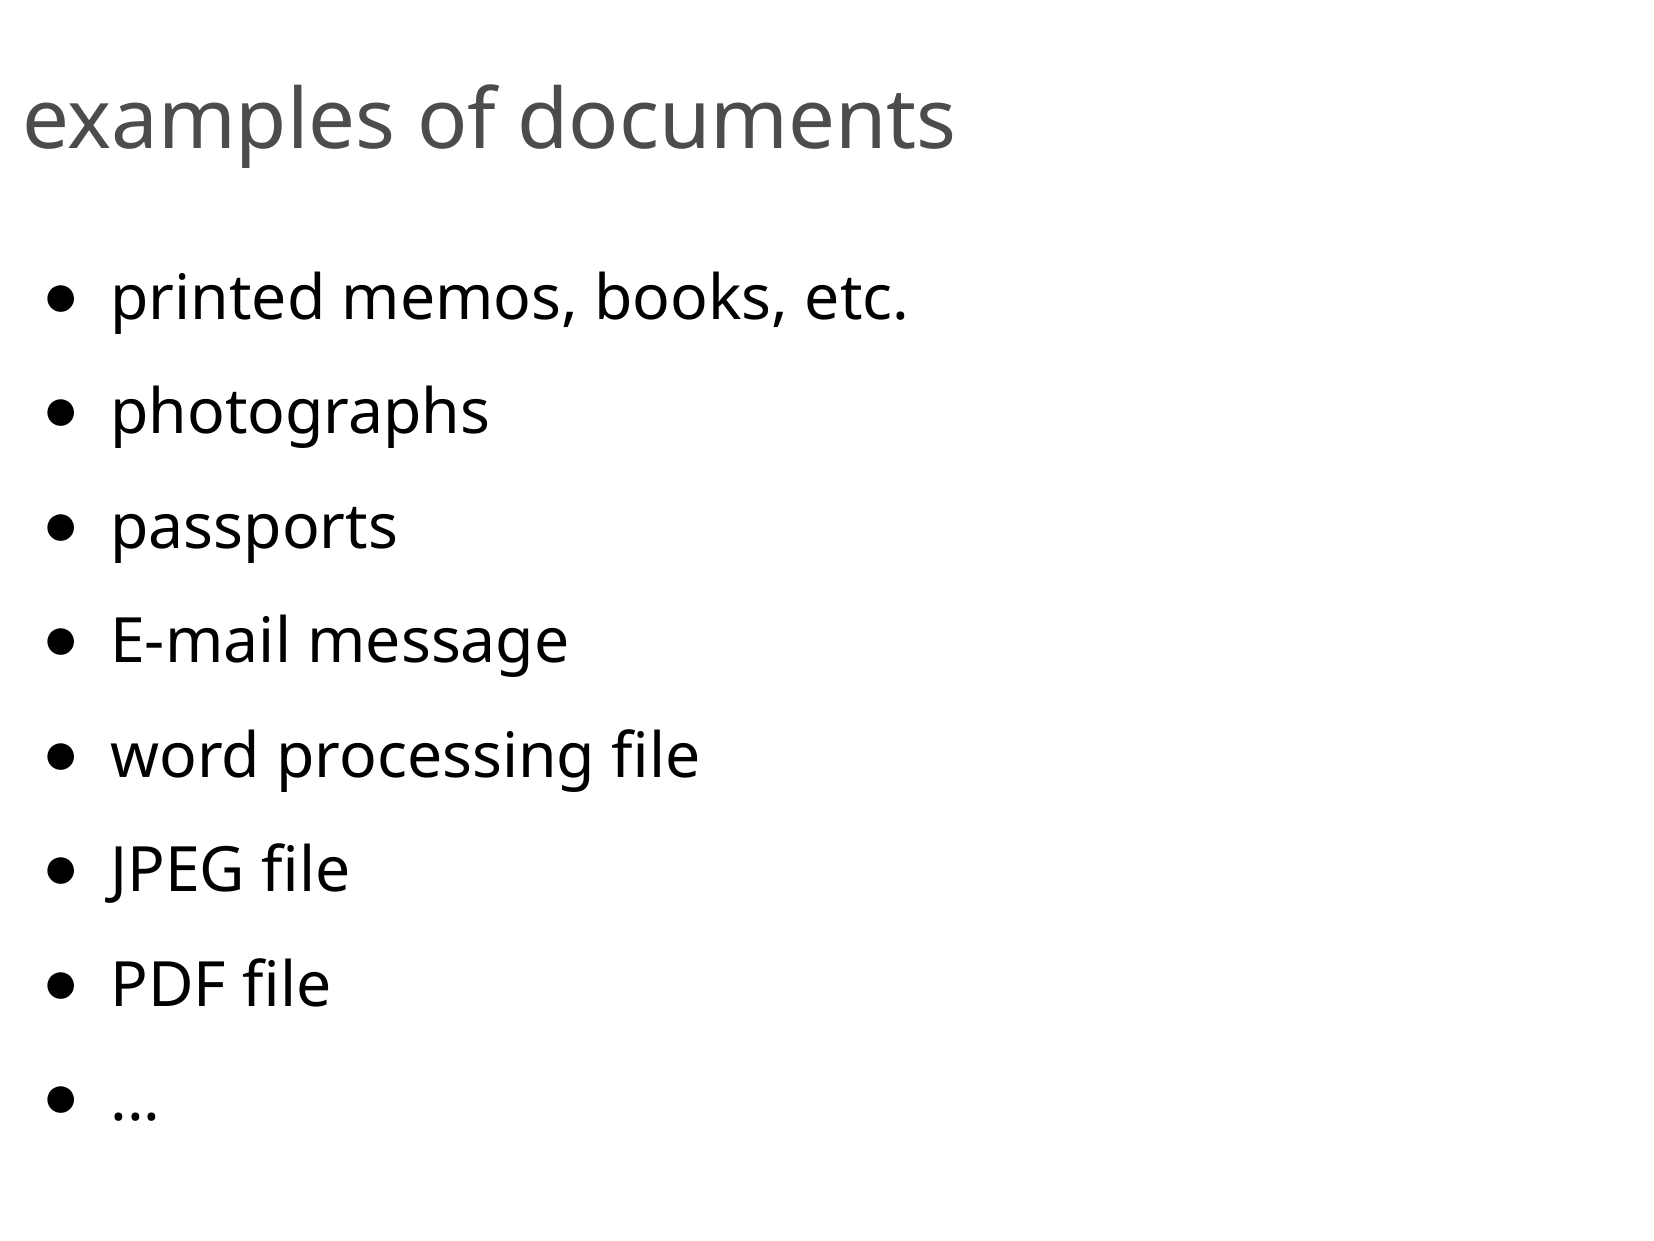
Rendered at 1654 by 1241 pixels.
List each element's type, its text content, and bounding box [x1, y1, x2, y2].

title examples of documents [22, 19, 1654, 213]
list printed memos, books, etc. photographs passports E-mail message word processing file JPEG file PDF file ... [25, 233, 1654, 1158]
